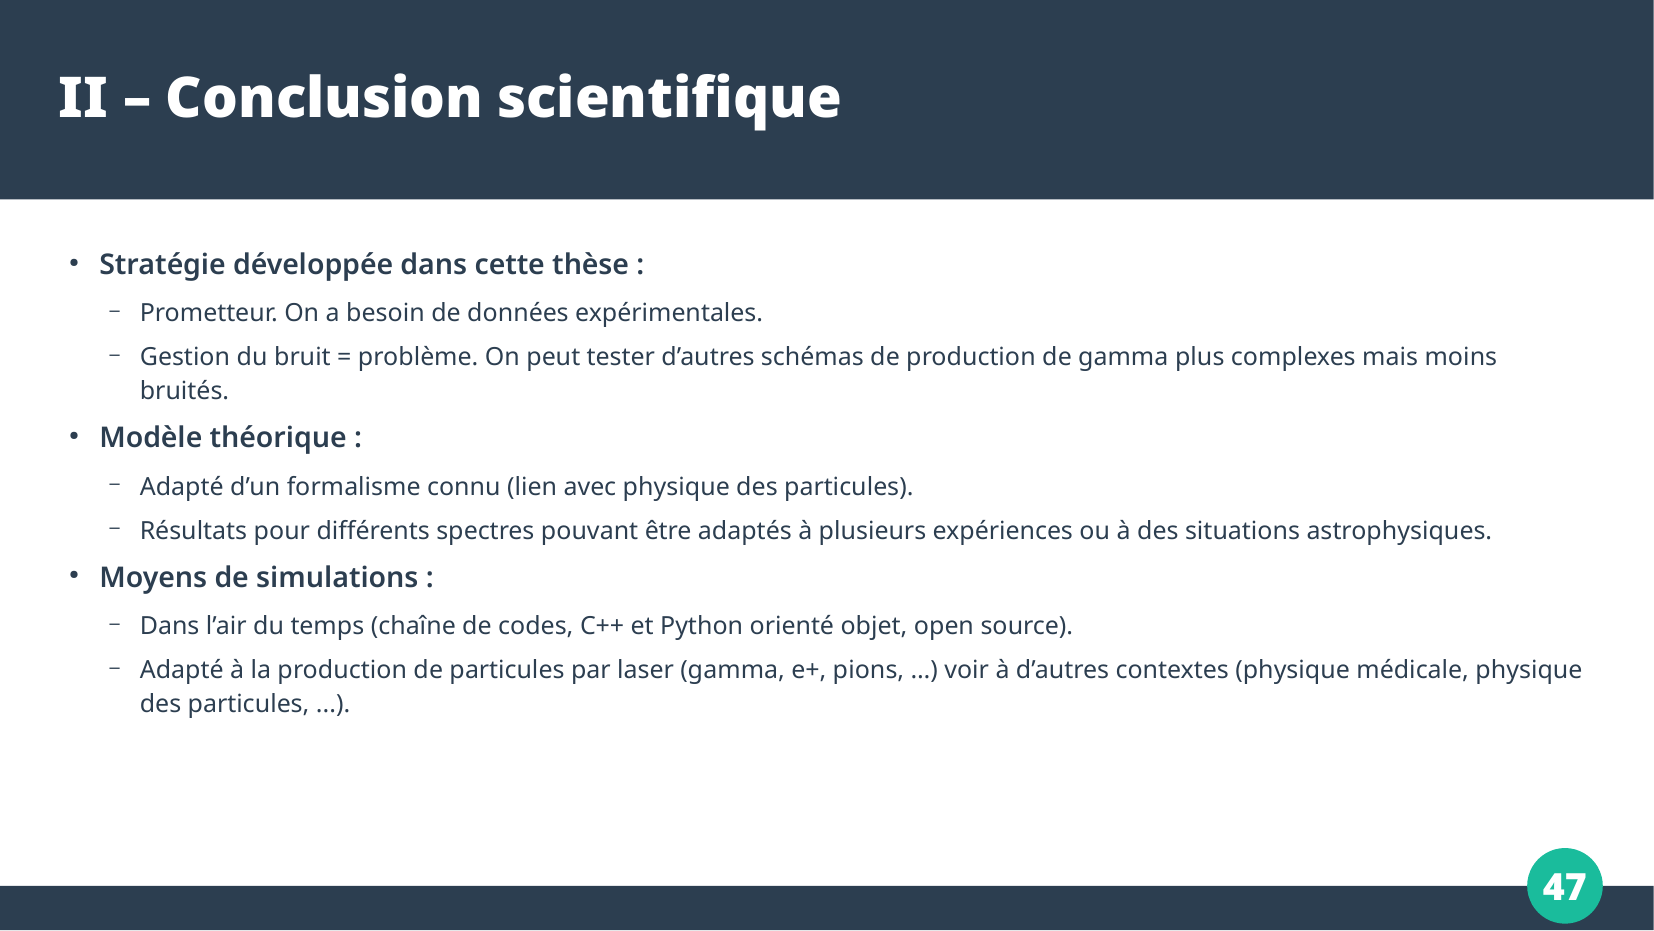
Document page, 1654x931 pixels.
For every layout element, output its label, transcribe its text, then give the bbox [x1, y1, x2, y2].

list Stratégie développée dans cette thèse : Prometteur. On a besoin de données expérimentales. Gestion du bruit = problème. On peut tester d’autres schémas de production de gamma plus complexes mais moins bruités. Modèle théorique : Adapté d’un formalisme connu (lien avec physique des particules). Résultats pour différents spectres pouvant être adaptés à plusieurs expériences ou à des situations astrophysiques. Moyens de simulations : Dans l’air du temps (chaîne de codes, C++ et Python orienté objet, open source). Adapté à la production de particules par laser (gamma, e+, pions, …) voir à d’autres contextes (physique médicale, physique des particules, ...). [59, 243, 1595, 724]
title II – Conclusion scientifique [59, 37, 1595, 155]
